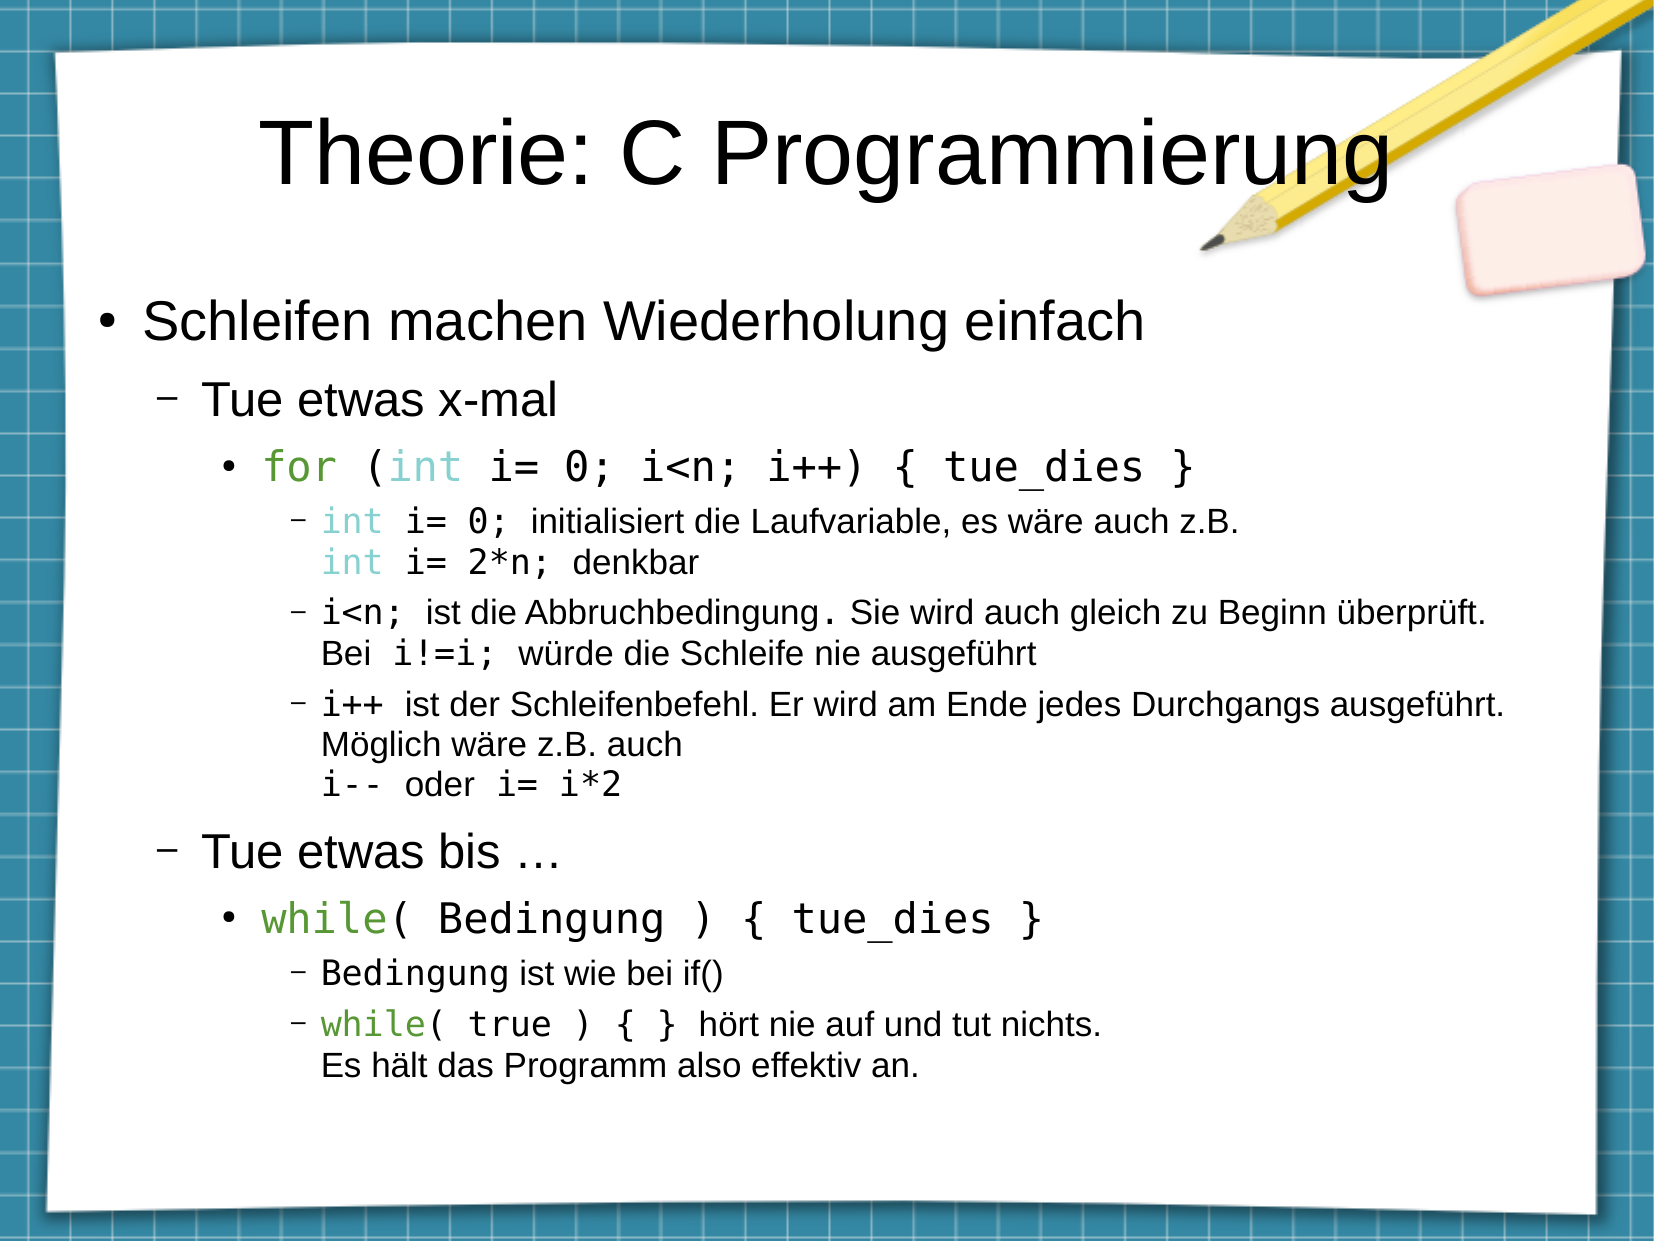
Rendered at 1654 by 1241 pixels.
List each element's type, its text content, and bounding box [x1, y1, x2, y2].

list Schleifen machen Wiederholung einfach Tue etwas x-mal for (int i= 0; i<n; i++) { tue_dies } int i= 0; initialisiert die Laufvariable, es wäre auch z.B. int i= 2*n; denkbar i<n; ist die Abbruchbedingung. Sie wird auch gleich zu Beginn überprüft. Bei i!=i; würde die Schleife nie ausgeführt i++ ist der Schleifenbefehl. Er wird am Ende jedes Durchgangs ausgeführt. Möglich wäre z.B. auch i-- oder i= i*2 Tue etwas bis … while( Bedingung ) { tue_dies } Bedingung ist wie bei if() while( true ) { } hört nie auf und tut nichts. Es hält das Programm also effektiv an. [82, 290, 1571, 1134]
picture [0, 0, 1654, 1241]
title Theorie: C Programmierung [82, 49, 1571, 257]
